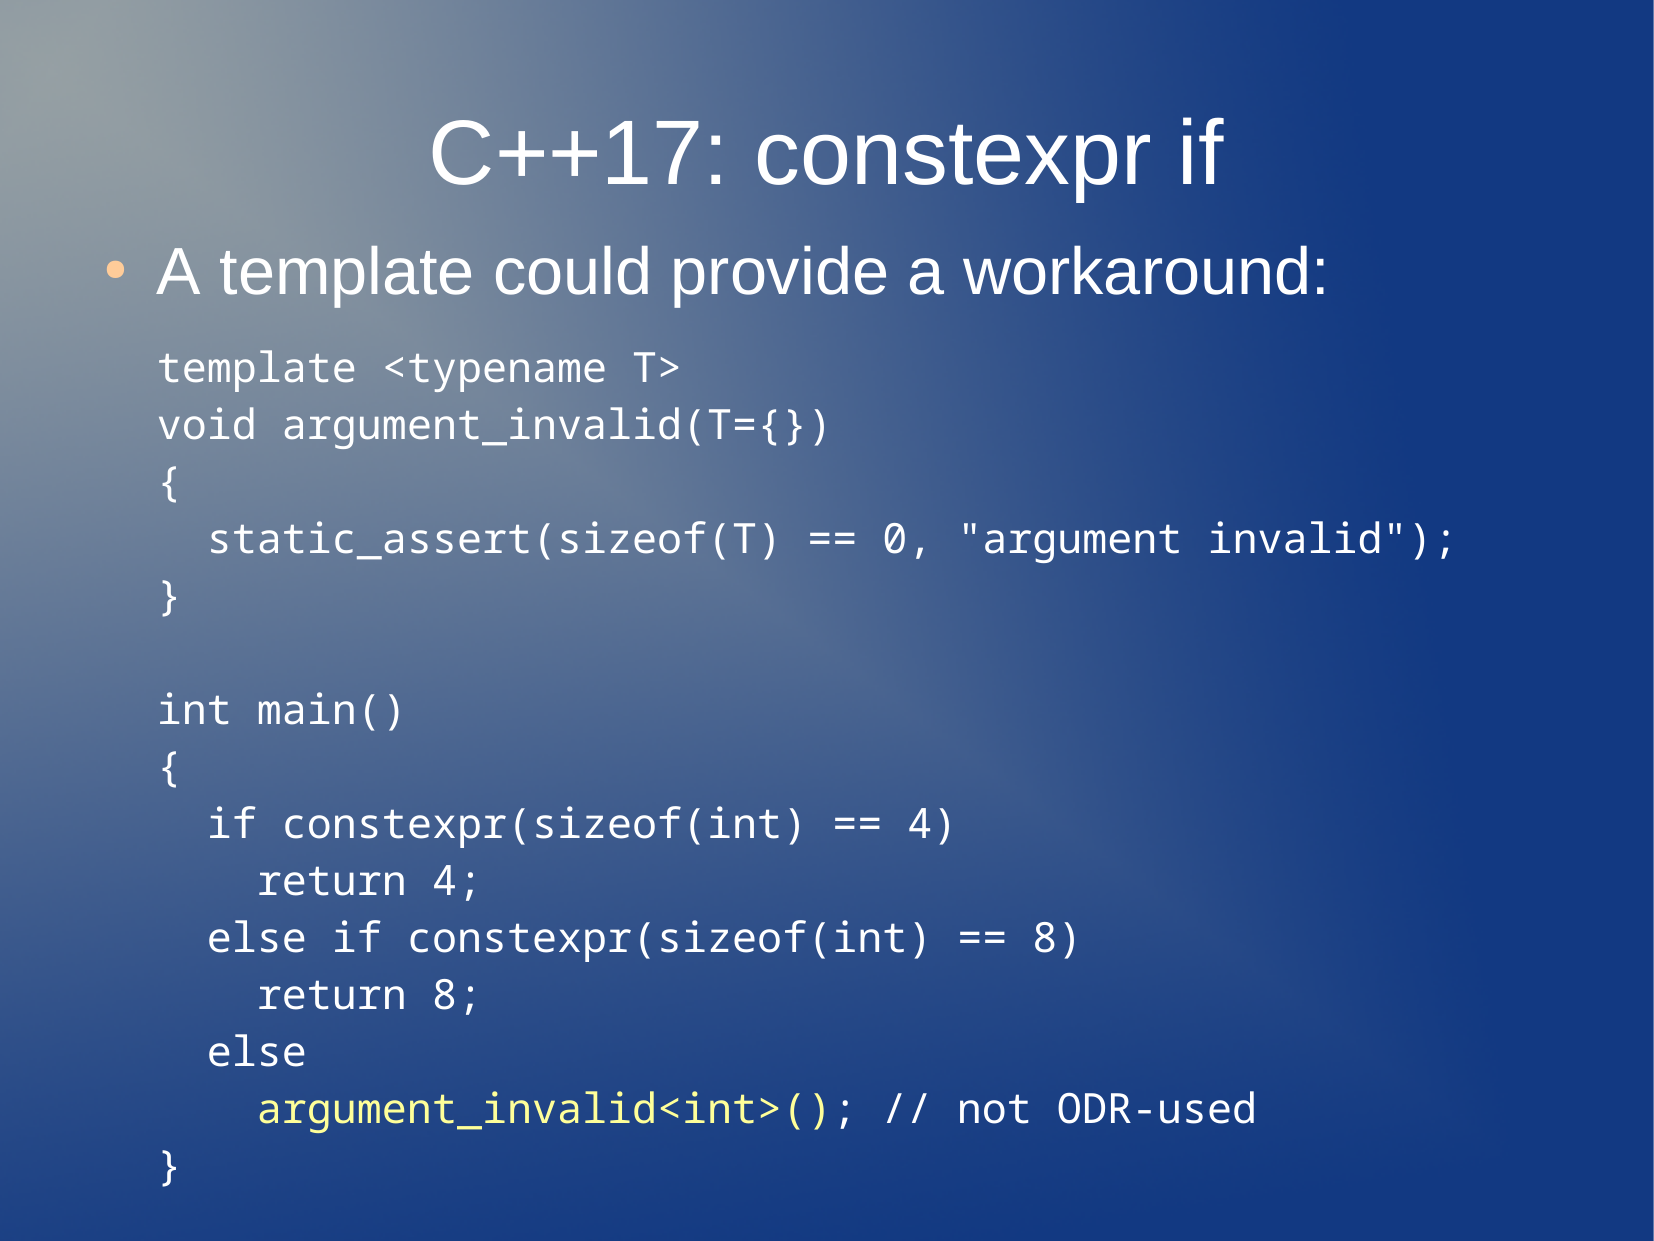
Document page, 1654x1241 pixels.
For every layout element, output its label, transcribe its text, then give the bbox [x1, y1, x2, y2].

title C++17: constexpr if [82, 49, 1571, 257]
list A template could provide a workaround: template <typename T> void argument_invalid(T={}) { static_assert(sizeof(T) == 0, "argument invalid"); } int main() { if constexpr(sizeof(int) == 4) return 4; else if constexpr(sizeof(int) == 8) return 8; else argument_invalid<int>(); // not ODR-used } [85, 233, 1467, 1229]
picture [0, 0, 1654, 1241]
